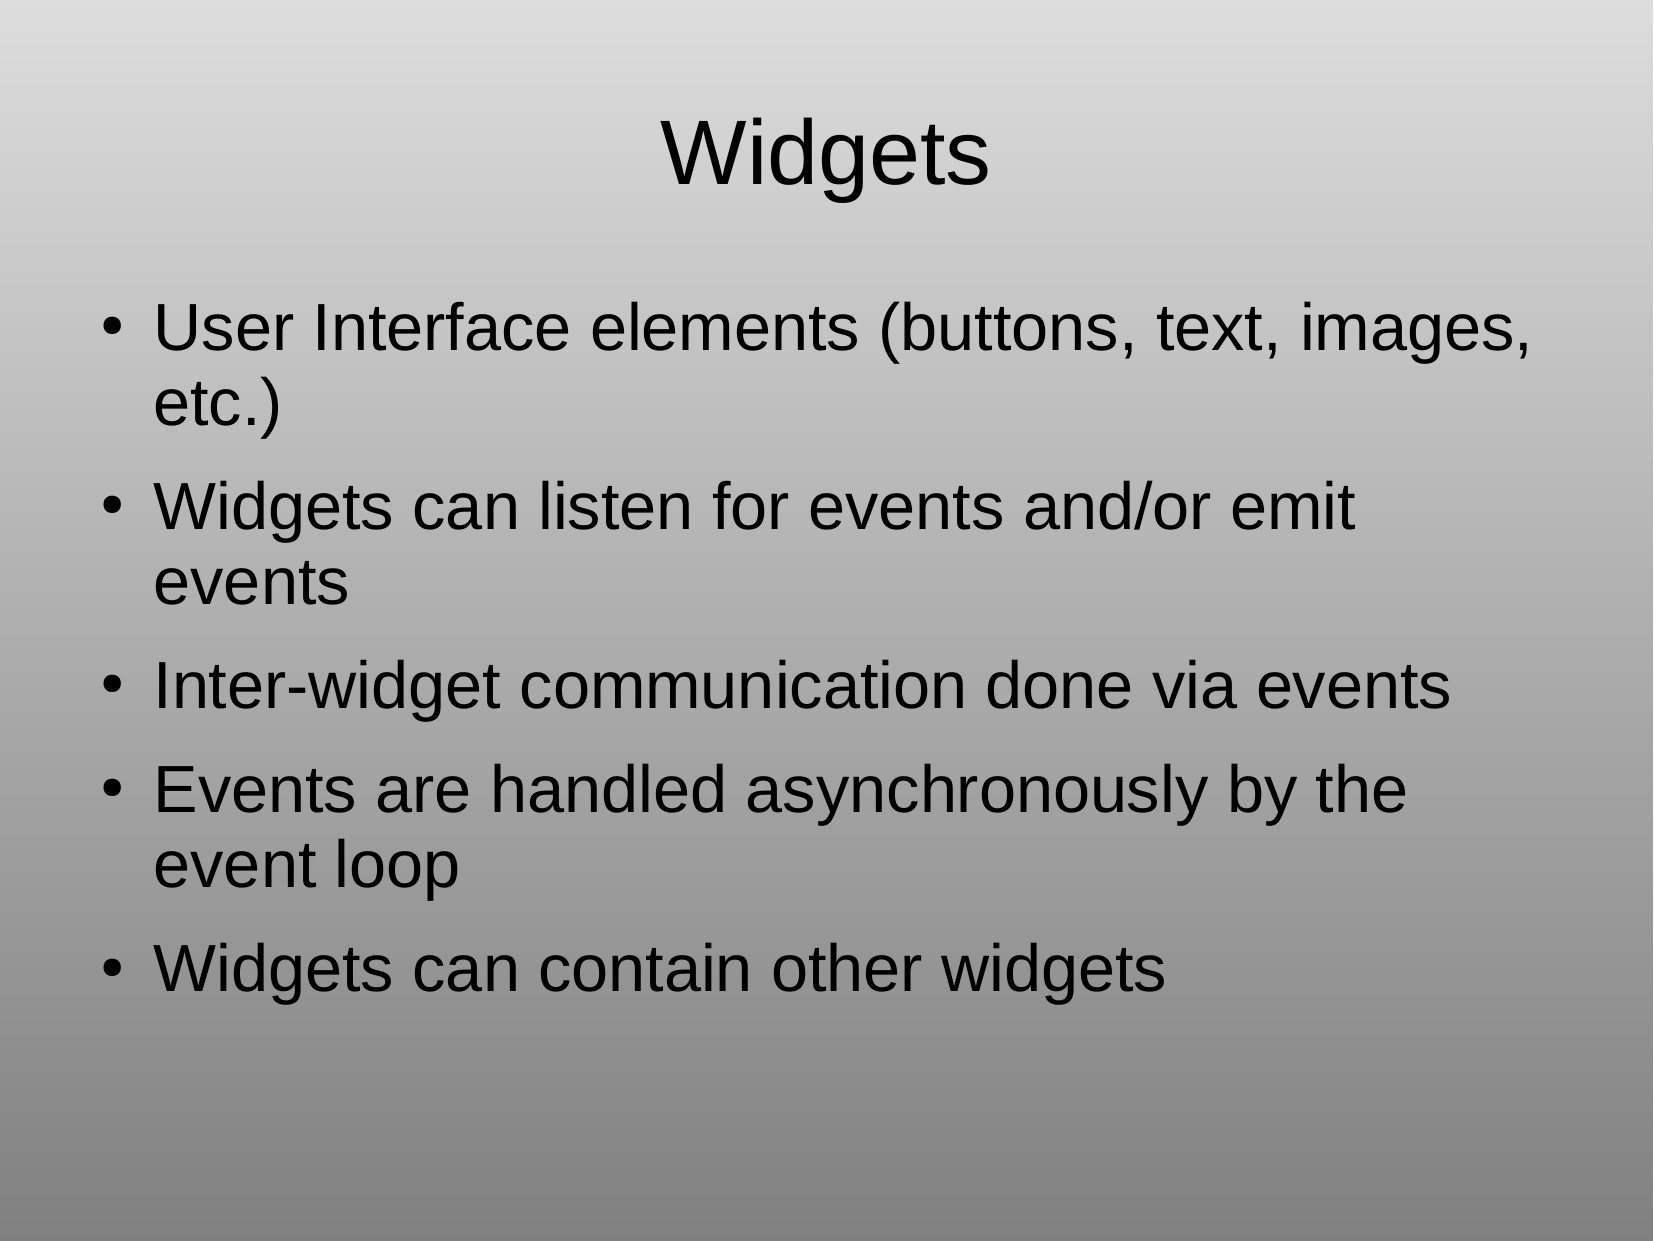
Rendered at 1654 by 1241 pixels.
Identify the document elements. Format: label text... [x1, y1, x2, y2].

list User Interface elements (buttons, text, images, etc.) Widgets can listen for events and/or emit events Inter-widget communication done via events Events are handled asynchronously by the event loop Widgets can contain other widgets [82, 290, 1571, 1010]
title Widgets [82, 49, 1571, 257]
